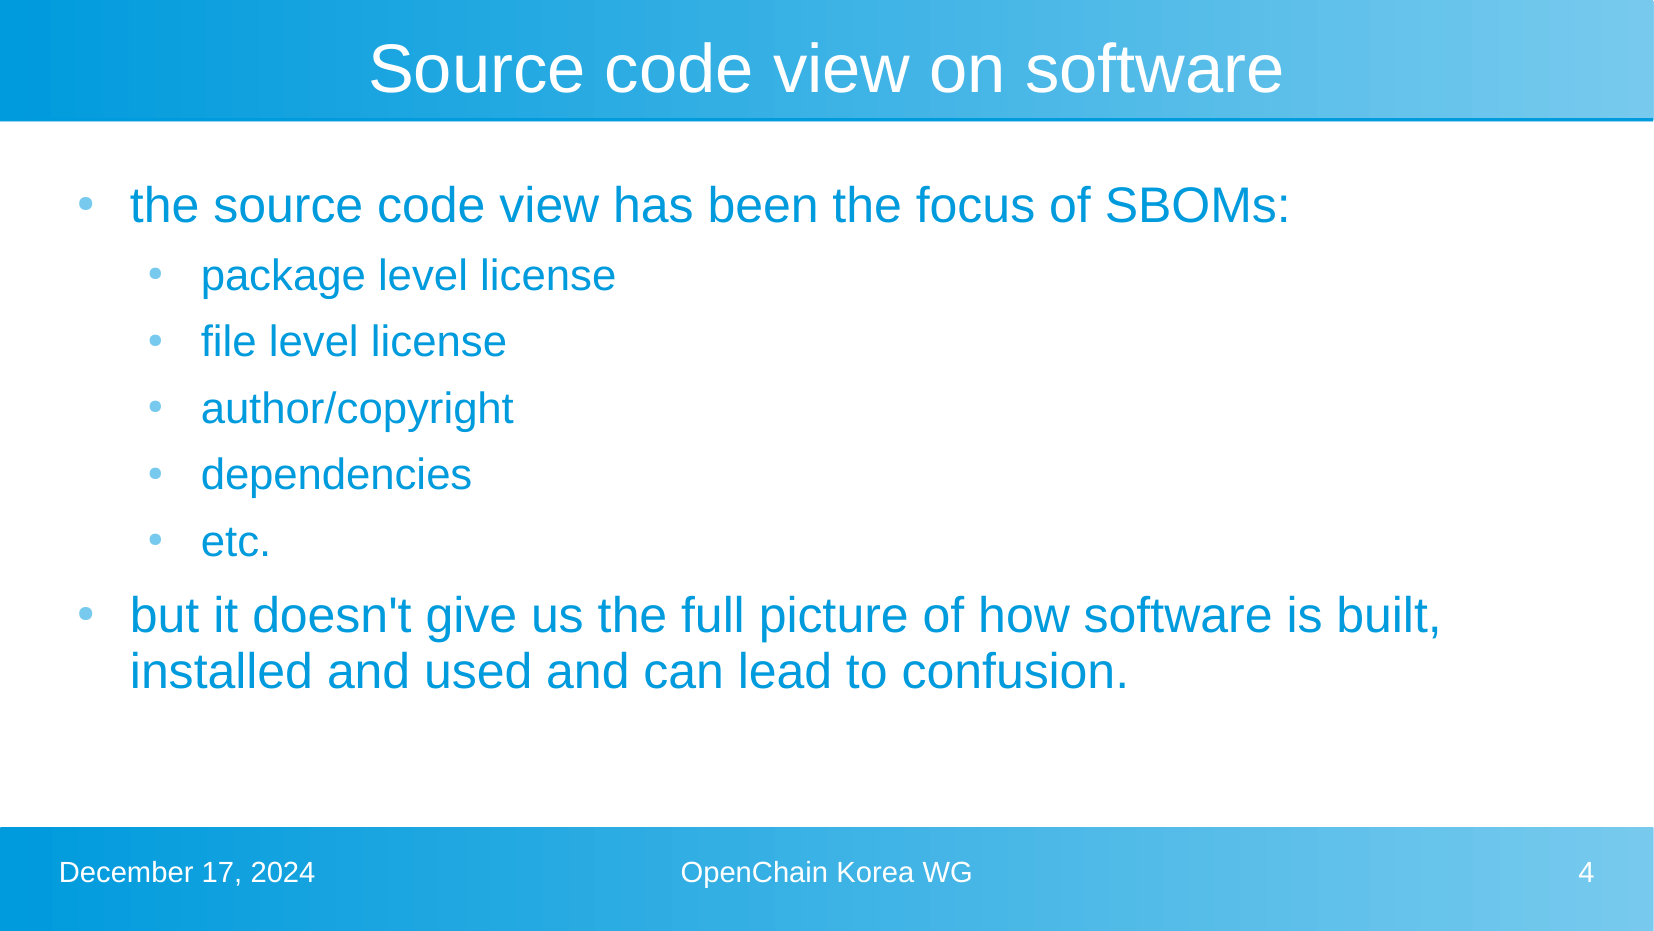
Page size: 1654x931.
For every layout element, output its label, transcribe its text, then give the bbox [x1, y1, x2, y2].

list the source code view has been the focus of SBOMs: package level license file level license author/copyright dependencies etc. but it doesn't give us the full picture of how software is built, installed and used and can lead to confusion. [59, 177, 1595, 768]
title Source code view on software [59, 29, 1595, 108]
